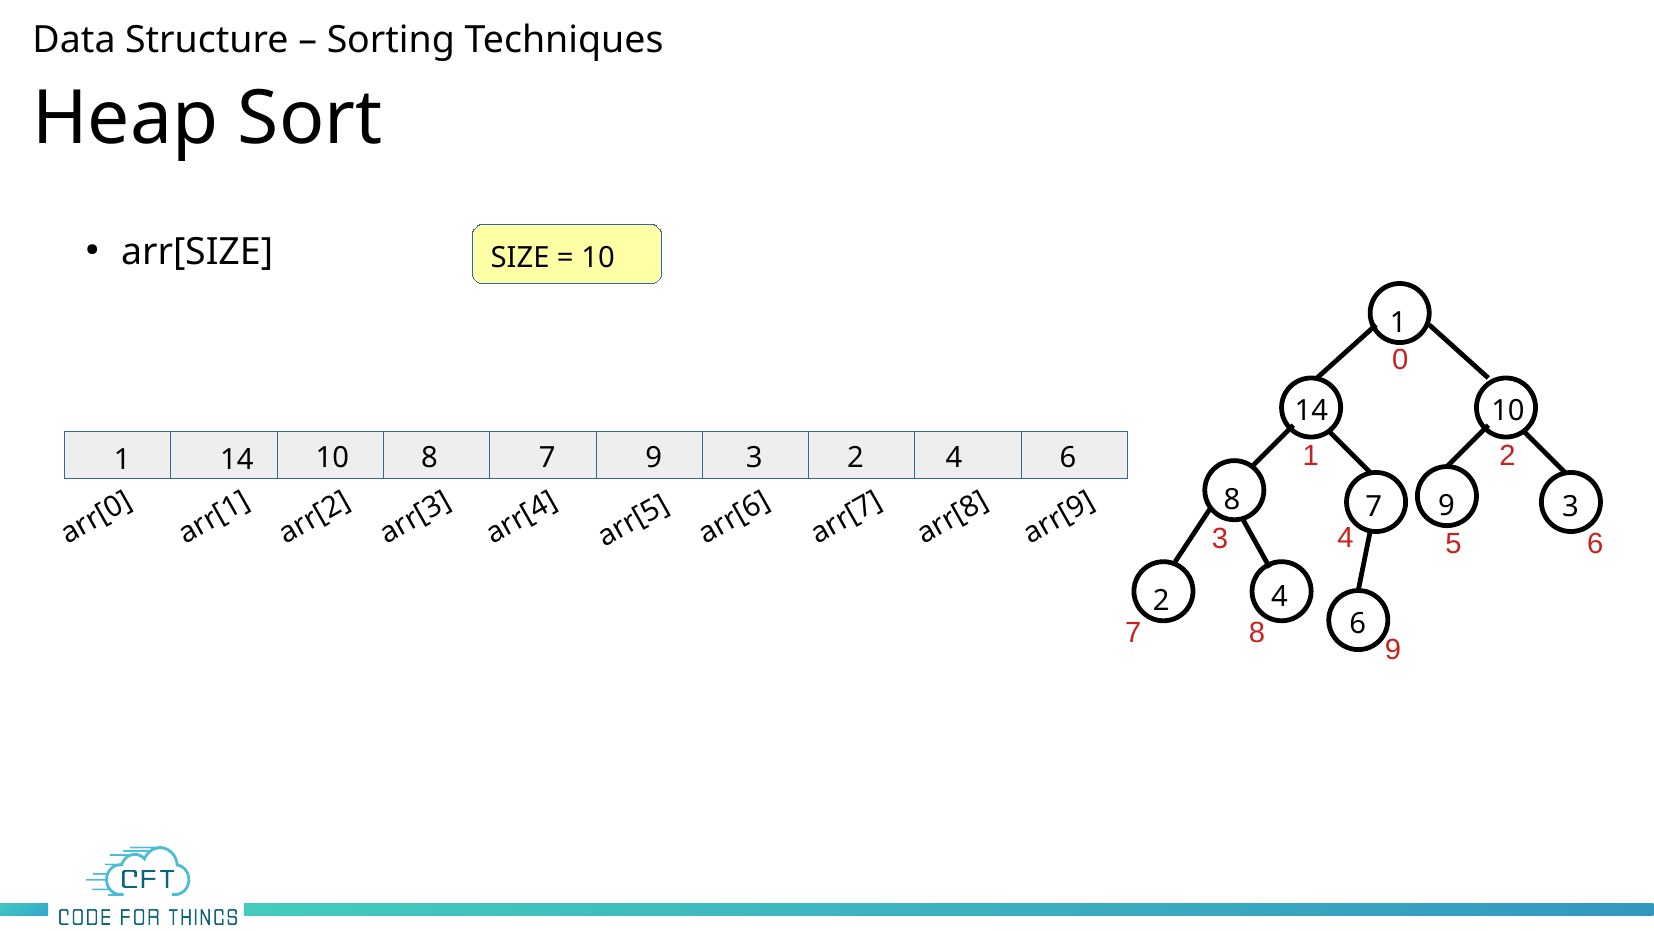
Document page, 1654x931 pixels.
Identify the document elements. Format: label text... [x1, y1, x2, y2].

text_box SIZE = 10 [475, 228, 656, 278]
text_box [1341, 644, 1376, 650]
text_box [1491, 377, 1521, 382]
text_box 8 [1234, 608, 1281, 657]
text_box 6 [1334, 594, 1383, 644]
text_box [1204, 476, 1208, 504]
text_box 4 [930, 429, 998, 479]
text_box arr[2] [253, 458, 390, 570]
text_box [1417, 478, 1423, 514]
text_box [1328, 603, 1334, 637]
text_box [1344, 590, 1373, 594]
text_box [1141, 561, 1185, 571]
text_box [1472, 480, 1477, 512]
text_box [1346, 488, 1350, 513]
text_box 7 [524, 429, 573, 479]
text_box [472, 224, 662, 284]
text_box 1 [1287, 431, 1334, 479]
text_box [1133, 576, 1138, 607]
text_box arr[SIZE] [70, 217, 315, 284]
text_box 14 [1279, 382, 1347, 432]
text_box arr[0] [35, 455, 176, 570]
text_box [1358, 472, 1394, 478]
text_box [1541, 484, 1547, 520]
text_box 7 [1350, 478, 1399, 528]
text_box [368, 431, 406, 479]
text_box 10 [300, 429, 368, 479]
text_box 9 [1370, 625, 1416, 674]
text_box [1271, 561, 1299, 567]
text_box arr[6] [679, 454, 815, 570]
text_box [1378, 283, 1422, 293]
text_box 3 [730, 429, 780, 479]
text_box arr[8] [895, 454, 1030, 570]
text_box 6 [1044, 429, 1112, 479]
text_box [1399, 483, 1406, 521]
text_box [899, 431, 930, 479]
title Data Structure – Sorting Techniques Heap Sort [32, 12, 1184, 166]
text_box 4 [1322, 513, 1369, 561]
text_box 14 [205, 431, 273, 481]
text_box [1281, 617, 1297, 621]
text_box 6 [1572, 519, 1619, 567]
text_box [1296, 377, 1327, 382]
text_box 2 [1484, 431, 1531, 479]
text_box [1112, 431, 1128, 479]
text_box 5 [1430, 519, 1477, 567]
text_box [1553, 472, 1589, 478]
text_box 7 [1110, 608, 1157, 657]
text_box arr[4] [464, 455, 602, 570]
text_box 1 [1367, 293, 1435, 343]
text_box 8 [406, 429, 473, 479]
text_box 2 [1138, 571, 1187, 621]
text_box 9 [630, 429, 679, 479]
text_box [573, 431, 630, 479]
text_box 9 [1423, 476, 1472, 526]
text_box 1 [99, 431, 148, 481]
text_box [1556, 528, 1572, 532]
text_box arr[3] [354, 466, 496, 570]
text_box [473, 431, 524, 479]
text_box [1369, 528, 1391, 532]
text_box [1305, 573, 1312, 610]
text_box 2 [832, 429, 899, 479]
text_box arr[5] [573, 457, 714, 573]
text_box 3 [1197, 514, 1244, 563]
text_box [64, 431, 99, 479]
text_box arr[9] [998, 457, 1140, 570]
text_box 0 [1377, 336, 1424, 384]
text_box [1187, 573, 1194, 610]
text_box [1425, 466, 1469, 476]
text_box [679, 431, 730, 479]
text_box arr[7] [787, 457, 927, 570]
text_box 4 [1256, 567, 1305, 617]
text_box [148, 431, 205, 479]
text_box [780, 431, 832, 479]
text_box 8 [1208, 470, 1258, 520]
picture [59, 846, 237, 925]
text_box 3 [1197, 514, 1203, 522]
text_box 3 [1547, 478, 1596, 528]
text_box [1212, 460, 1256, 470]
text_box [1258, 472, 1264, 508]
text_box [1252, 576, 1256, 607]
text_box arr[1] [153, 468, 290, 570]
text_box 10 [1476, 382, 1544, 432]
text_box [998, 431, 1044, 479]
text_box [1596, 486, 1601, 518]
text_box [273, 431, 300, 479]
text_box [1383, 603, 1388, 637]
